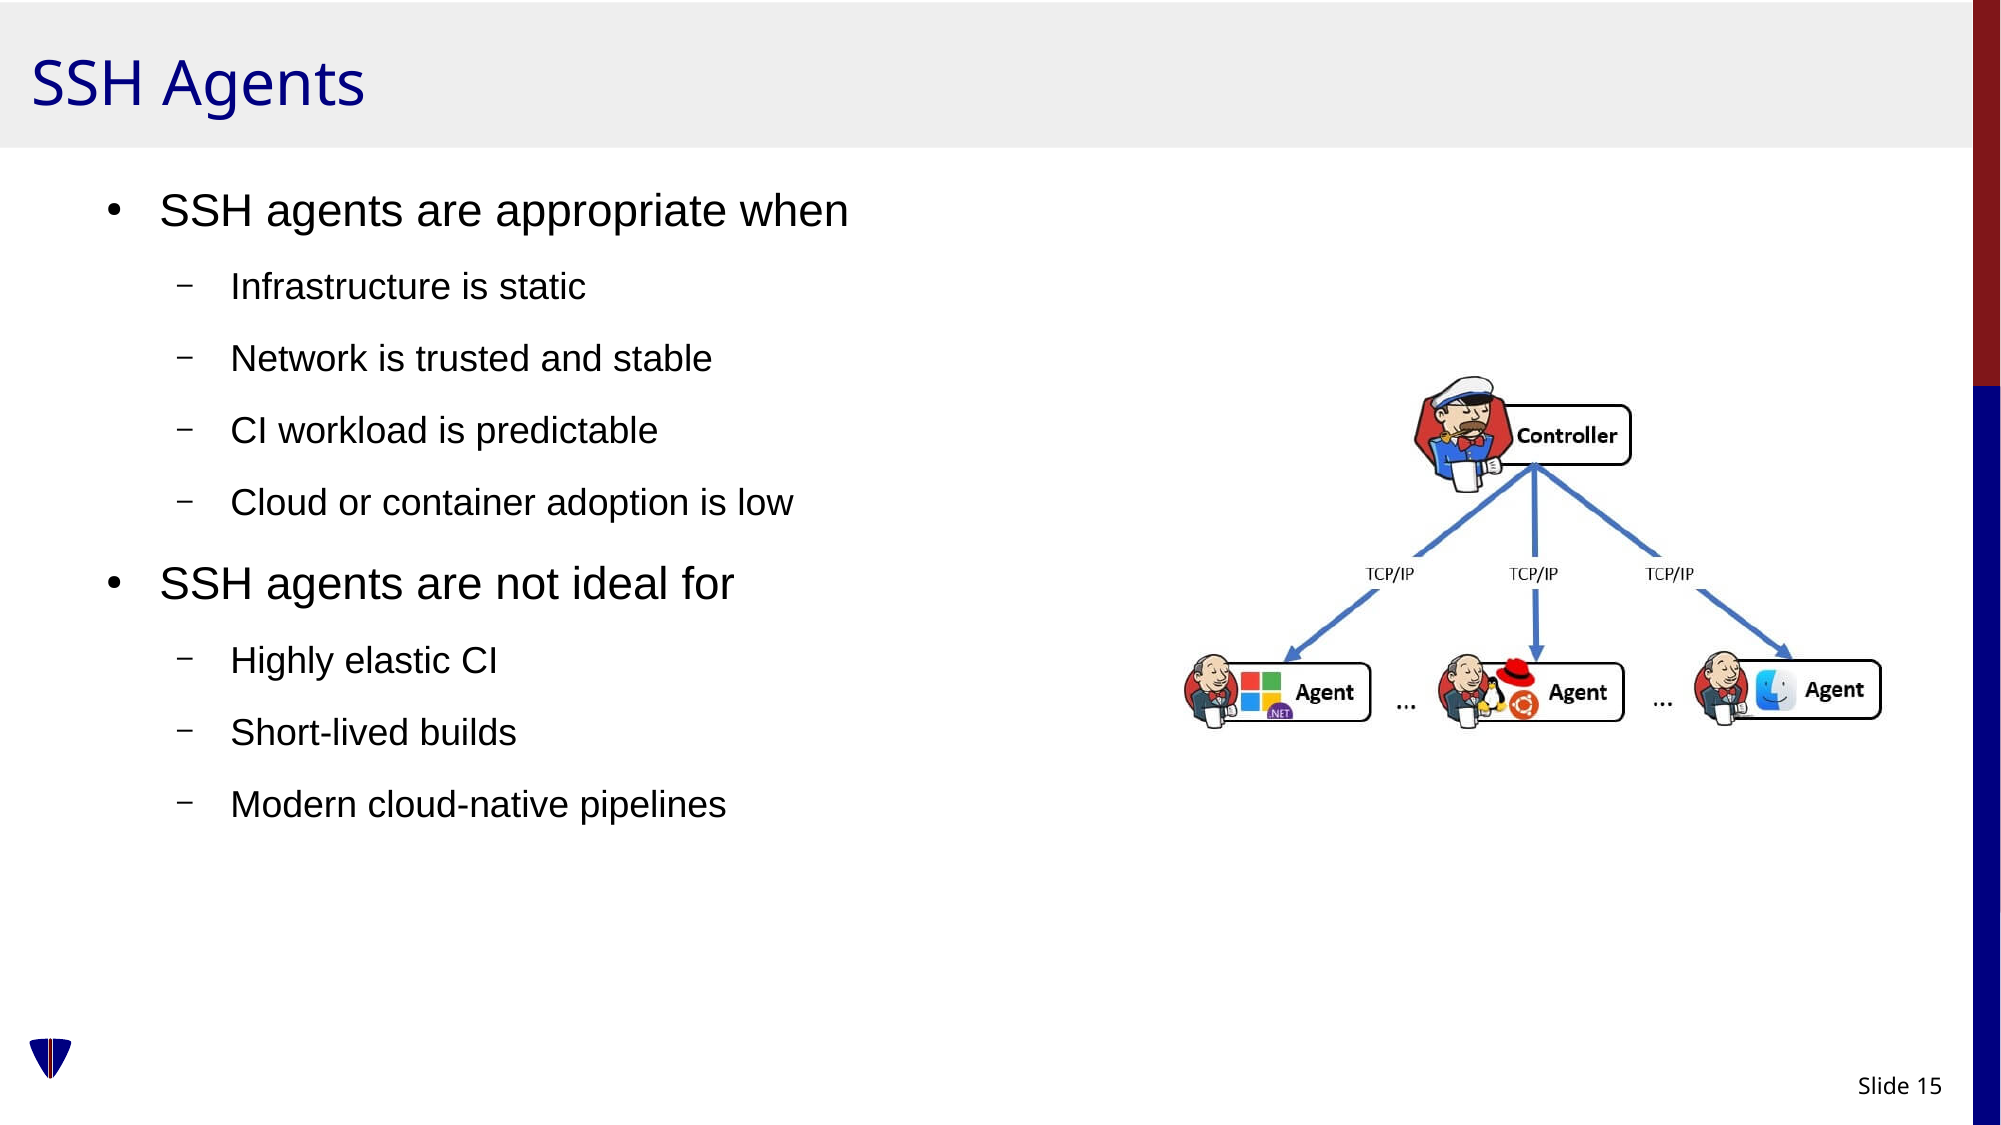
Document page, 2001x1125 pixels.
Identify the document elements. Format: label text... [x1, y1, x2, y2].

picture [1122, 340, 1941, 798]
list SSH agents are appropriate when Infrastructure is static Network is trusted and stable CI workload is predictable Cloud or container adoption is low SSH agents are not ideal for Highly elastic CI Short-lived builds Modern cloud-native pipelines [88, 177, 1123, 1034]
title SSH Agents [0, 2, 1973, 148]
